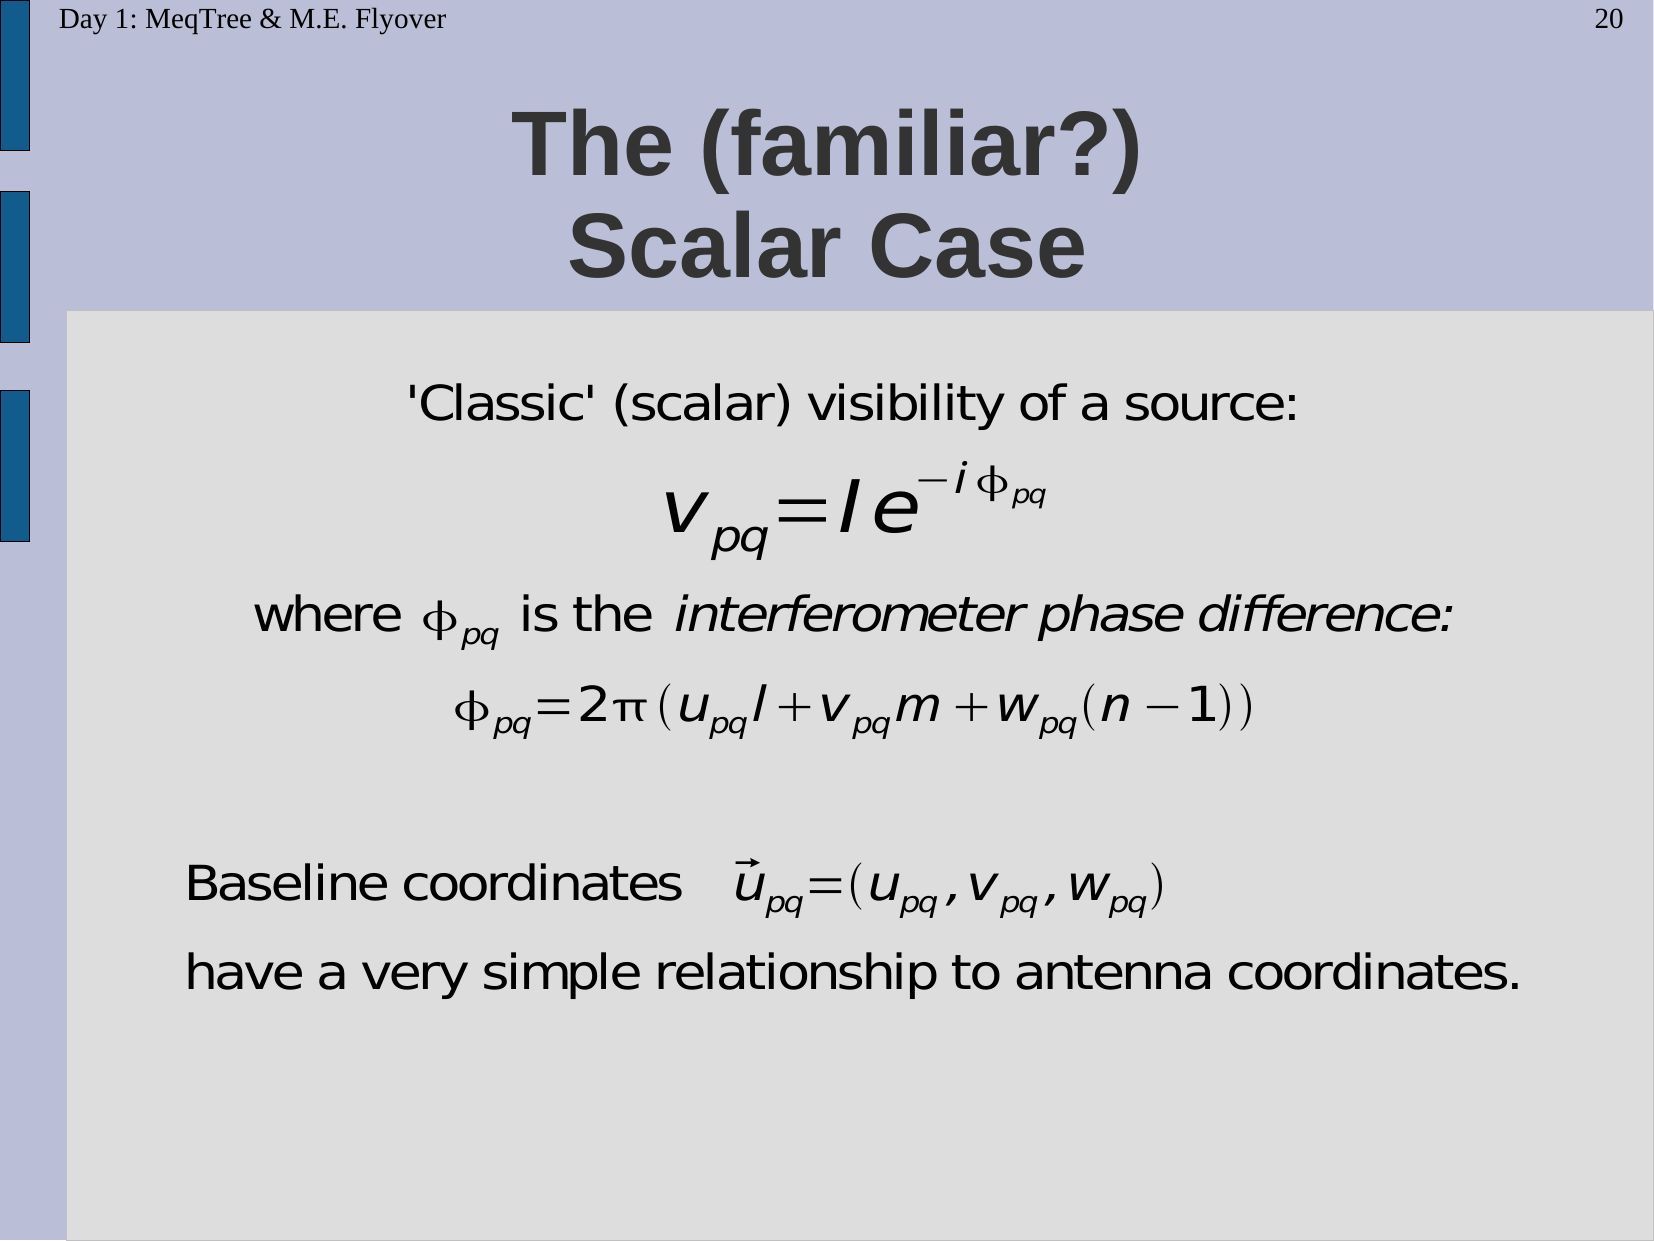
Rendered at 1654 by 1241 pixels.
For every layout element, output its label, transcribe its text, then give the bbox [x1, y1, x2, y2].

chart [177, 354, 1529, 1096]
title The (familiar?) Scalar Case [121, 87, 1534, 302]
